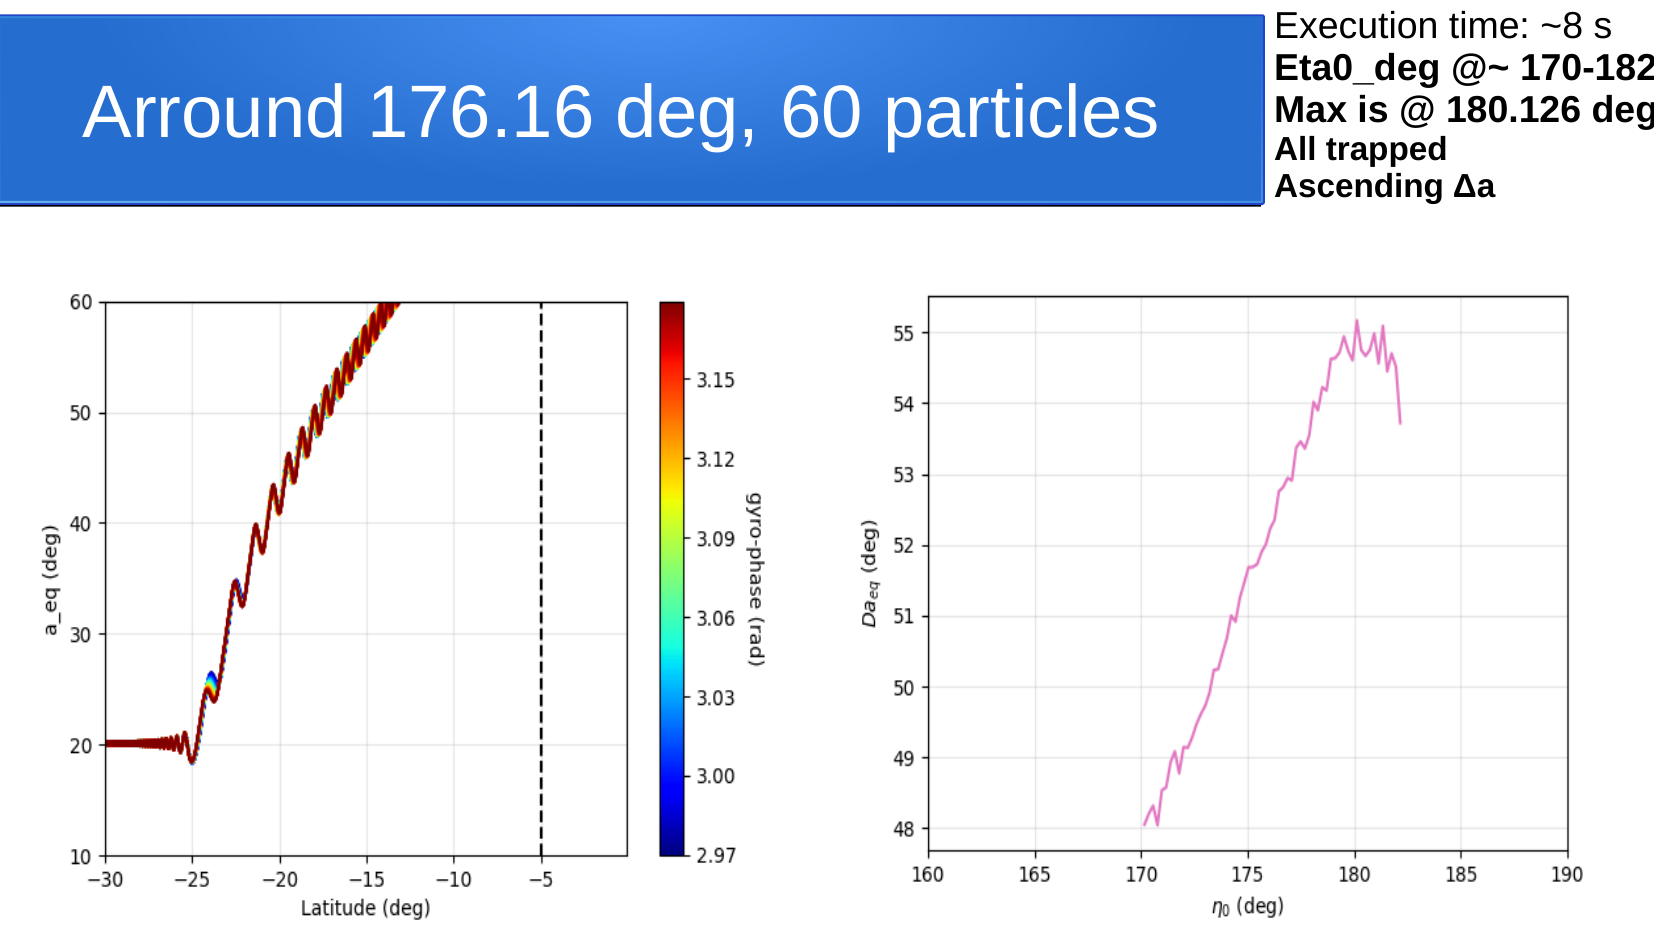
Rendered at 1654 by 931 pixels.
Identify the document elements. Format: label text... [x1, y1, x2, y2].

picture [0, 209, 1650, 931]
title Arround 176.16 deg, 60 particles [82, 35, 1235, 189]
text_box Execution time: ~8 s Eta0_deg @~ 170-182 Max is @ 180.126 deg All trapped Ascending Δa [1259, 0, 1654, 391]
